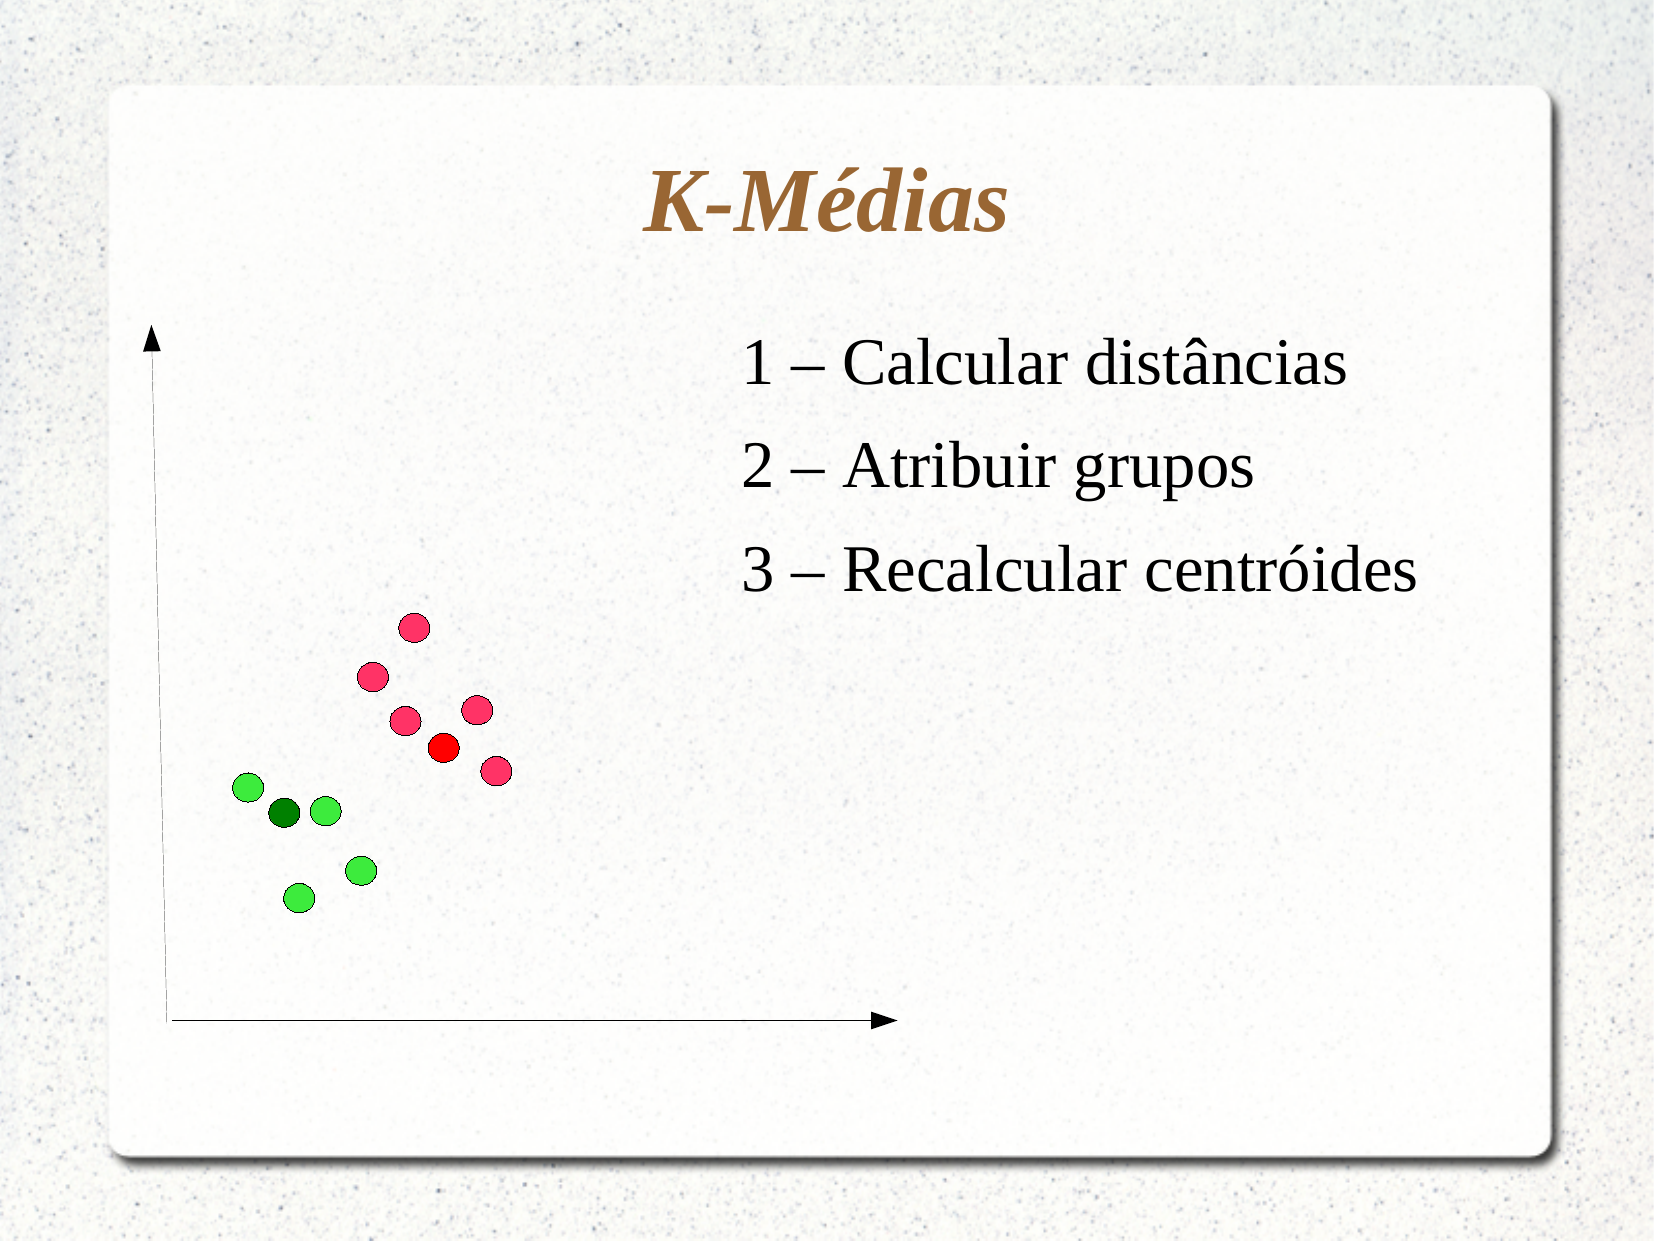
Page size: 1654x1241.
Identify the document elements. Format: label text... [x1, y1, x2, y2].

title K-Médias [118, 96, 1536, 304]
picture [0, 0, 1654, 1241]
list 1 – Calcular distâncias 2 – Atribuir grupos 3 – Recalcular centróides [118, 324, 1571, 1241]
text_box [428, 733, 460, 763]
text_box [268, 798, 300, 828]
